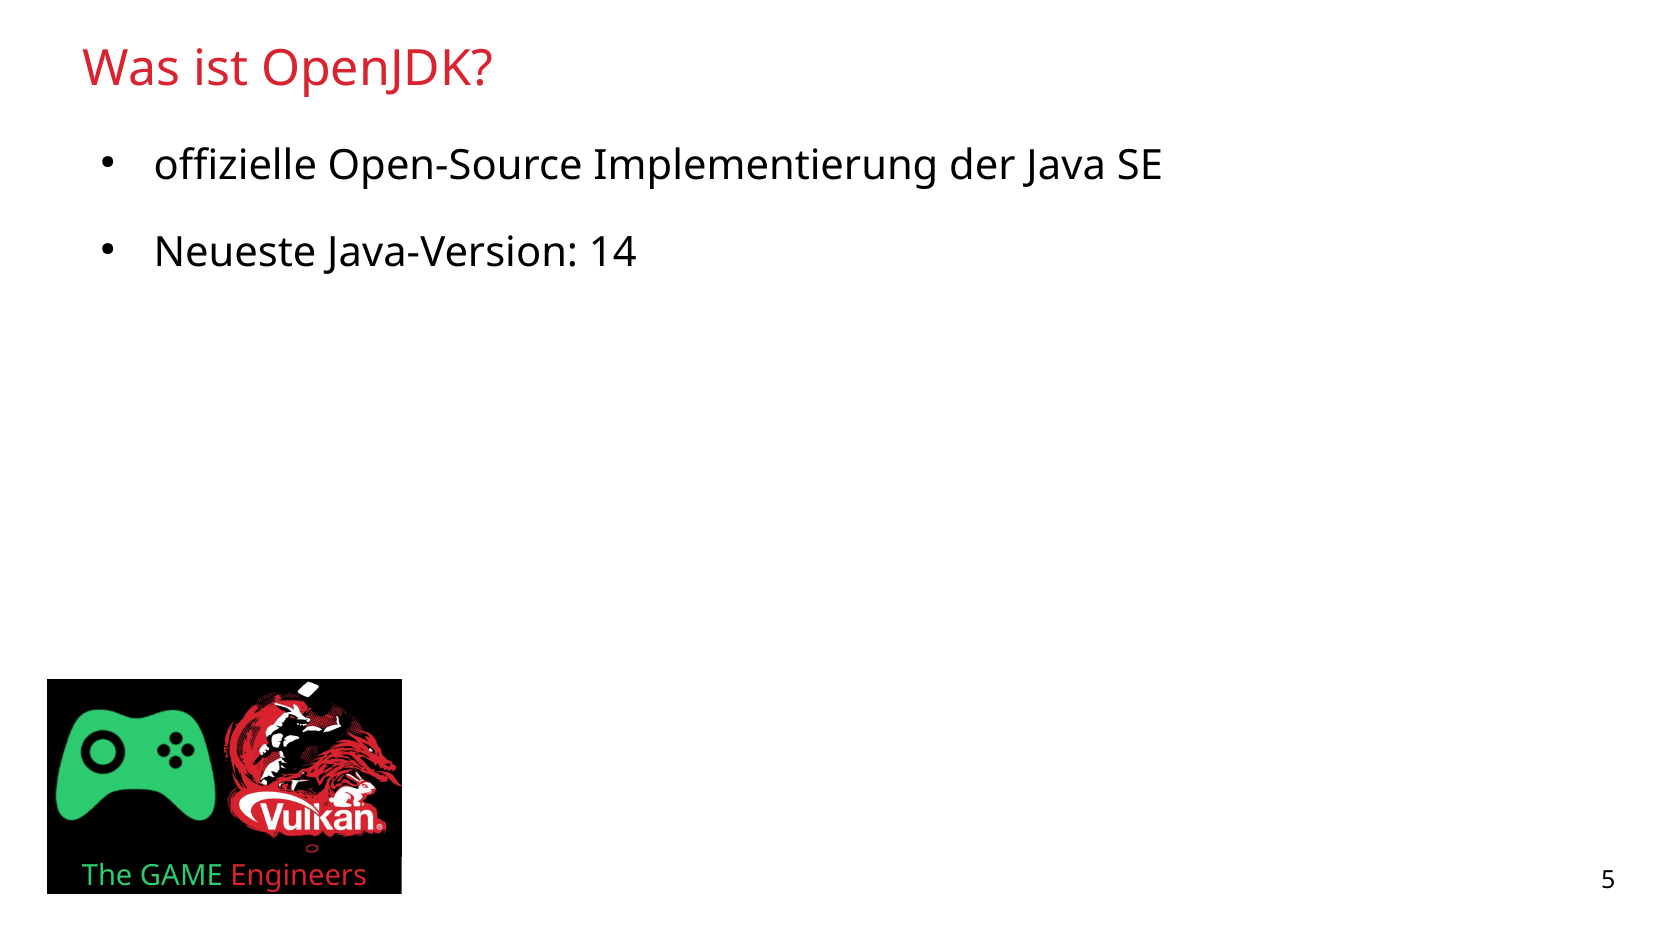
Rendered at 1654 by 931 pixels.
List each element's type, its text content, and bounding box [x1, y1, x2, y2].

picture [47, 679, 402, 857]
title Was ist OpenJDK? [82, 36, 1571, 96]
list offizielle Open-Source Implementierung der Java SE Neueste Java-Version: 14 [82, 134, 1571, 650]
